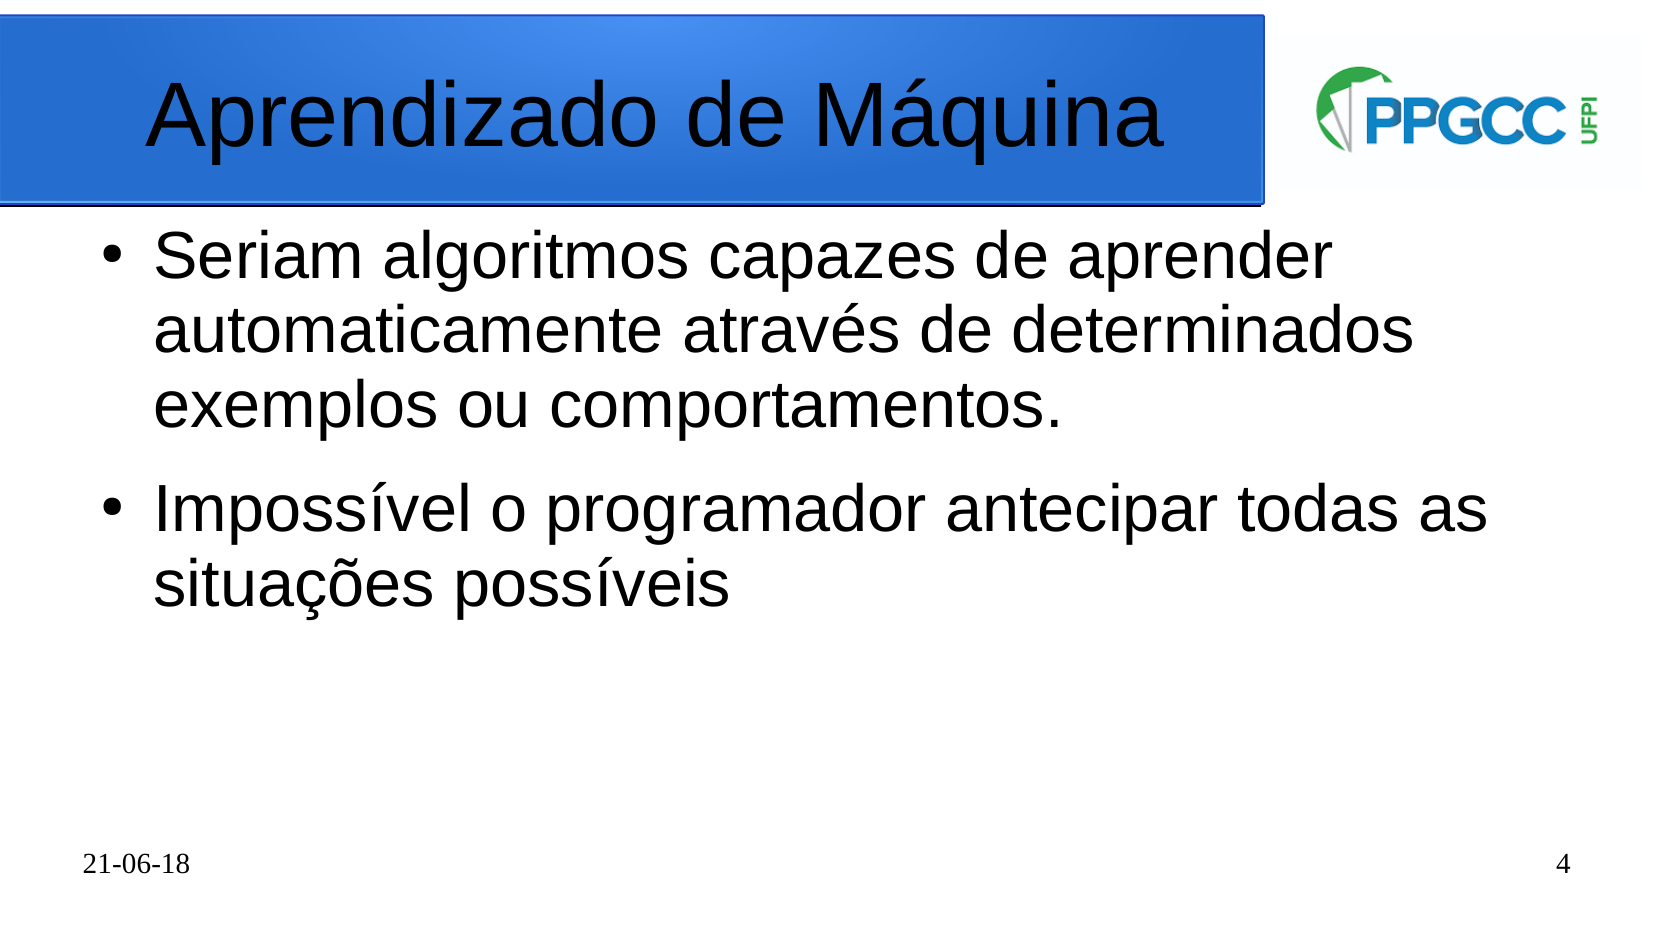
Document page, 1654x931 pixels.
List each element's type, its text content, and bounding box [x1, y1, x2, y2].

picture [1275, 36, 1643, 190]
title Aprendizado de Máquina [59, 12, 1252, 217]
list Seriam algoritmos capazes de aprender automaticamente através de determinados exemplos ou comportamentos. Impossível o programador antecipar todas as situações possíveis [82, 217, 1571, 758]
